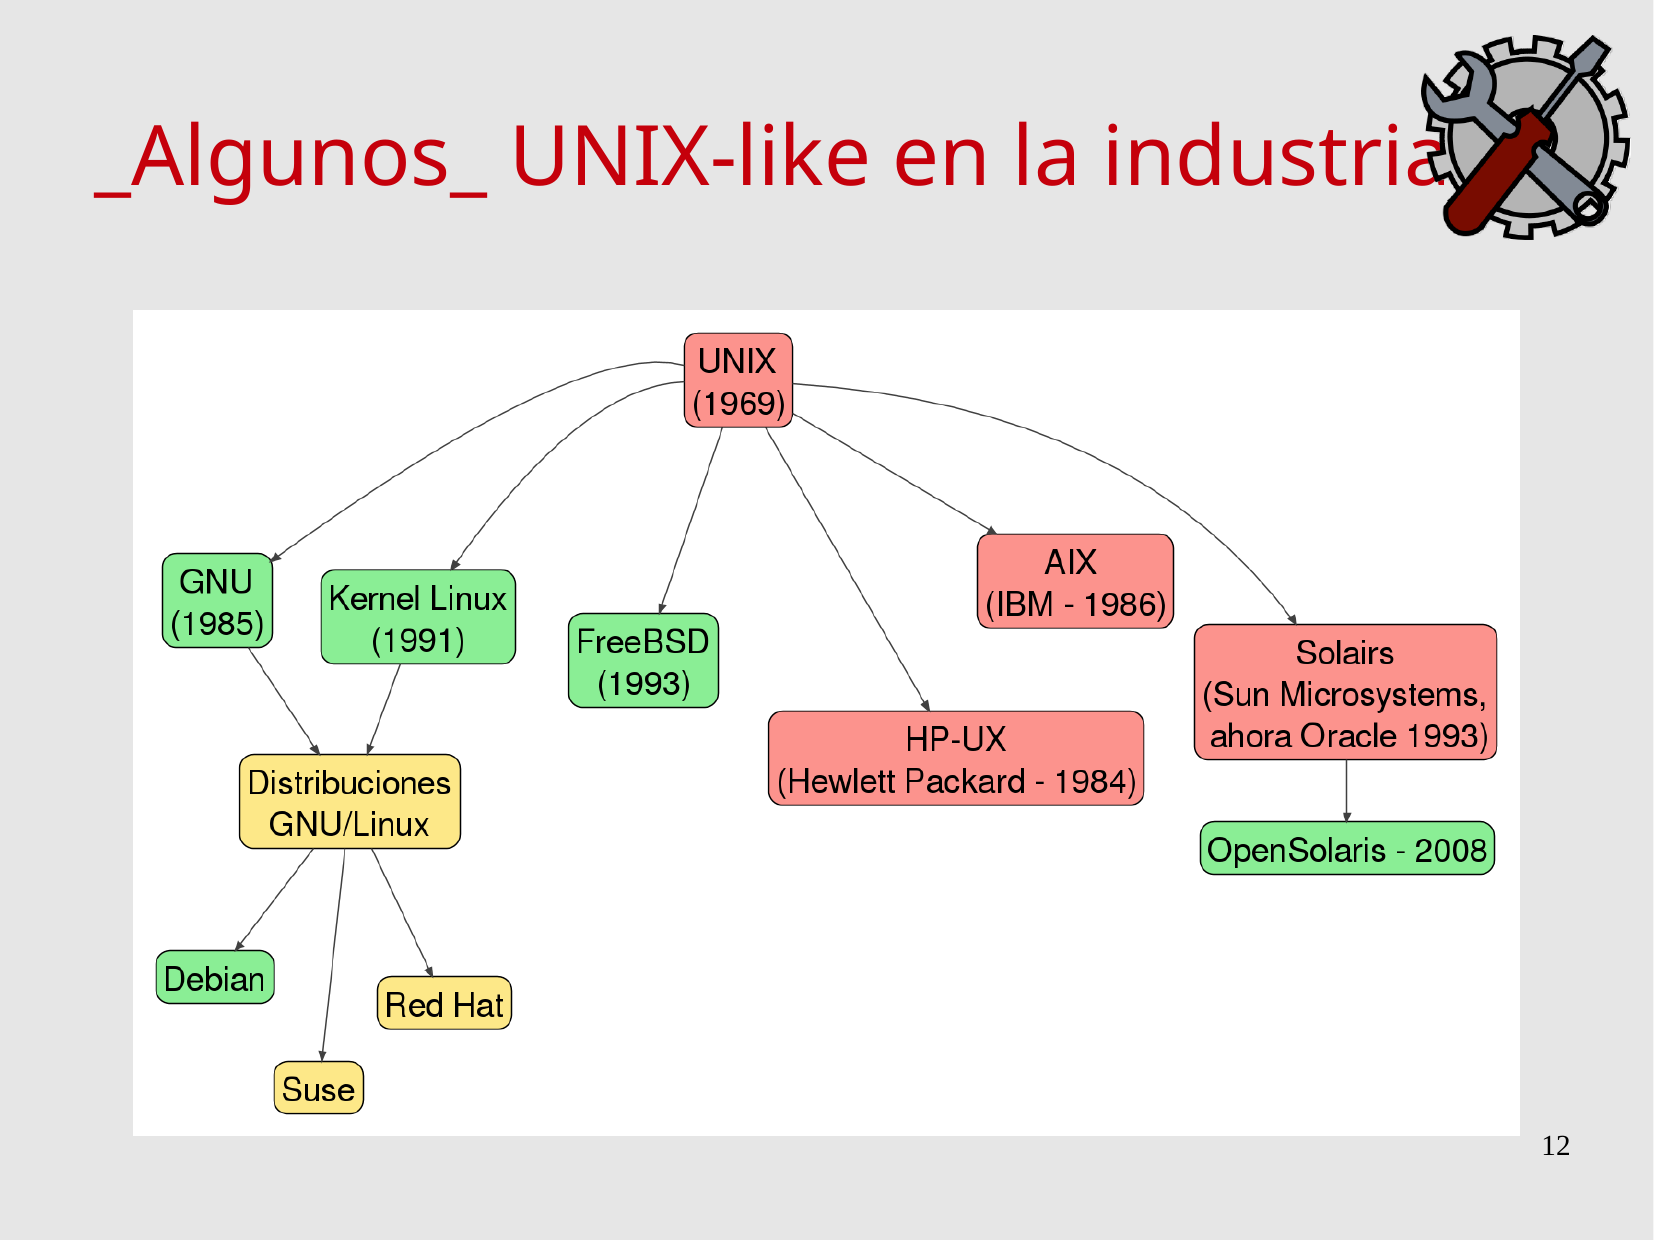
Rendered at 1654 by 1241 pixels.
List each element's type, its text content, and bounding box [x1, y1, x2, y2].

title _Algunos_ UNIX-like en la industria [29, 49, 1518, 257]
picture [1421, 35, 1630, 240]
picture [133, 310, 1520, 1136]
